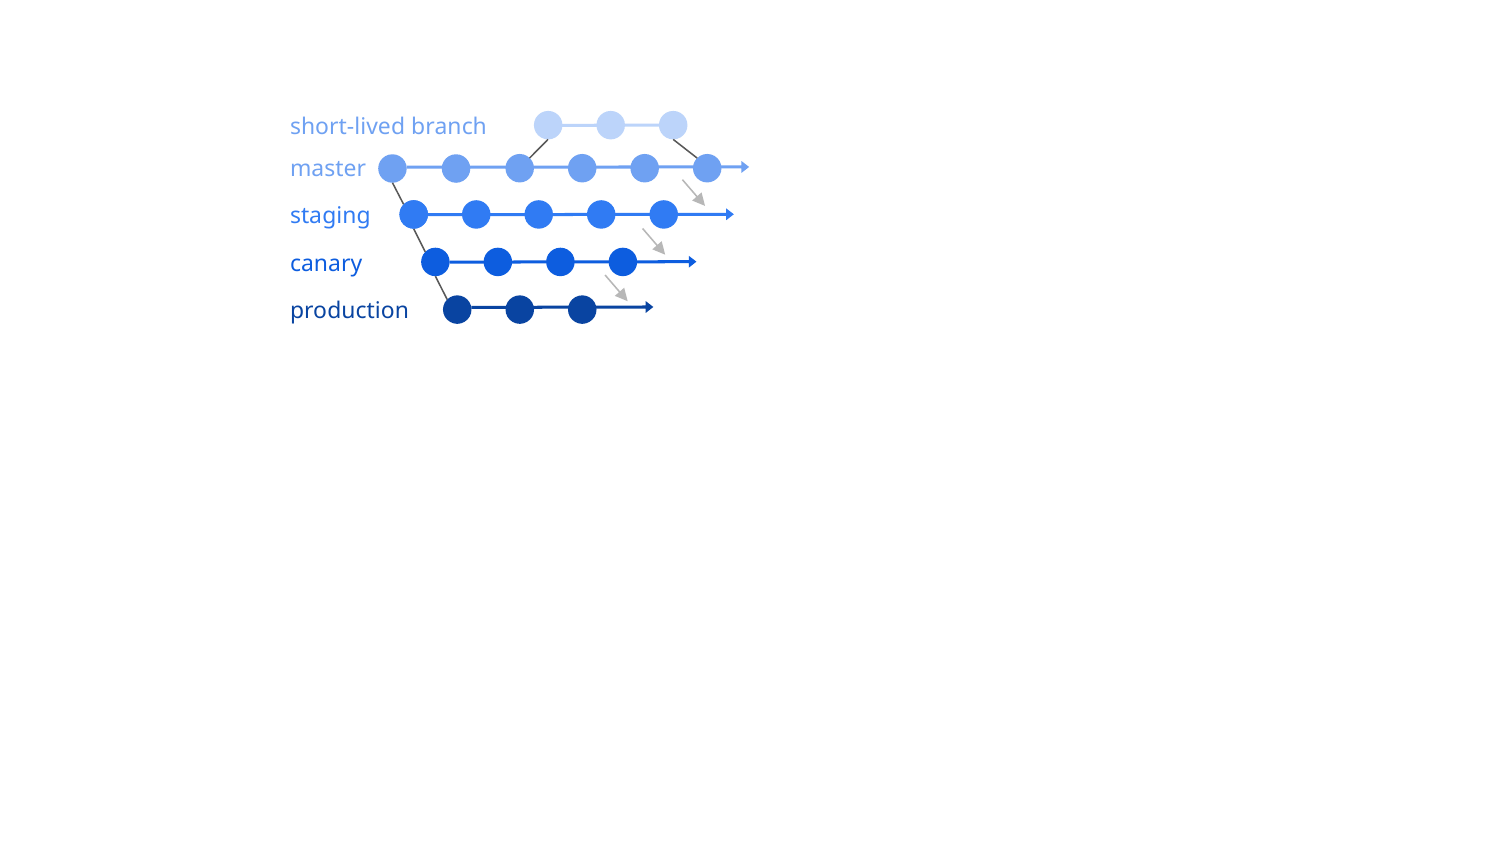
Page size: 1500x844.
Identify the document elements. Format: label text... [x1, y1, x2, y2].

text_box canary [272, 235, 406, 286]
text_box [450, 295, 654, 324]
text_box production [272, 283, 450, 336]
text_box [421, 247, 697, 277]
text_box [533, 110, 688, 140]
text_box [399, 200, 734, 229]
text_box master [272, 140, 388, 191]
text_box staging [272, 188, 406, 238]
text_box short-lived branch [272, 98, 506, 152]
text_box [388, 153, 750, 183]
